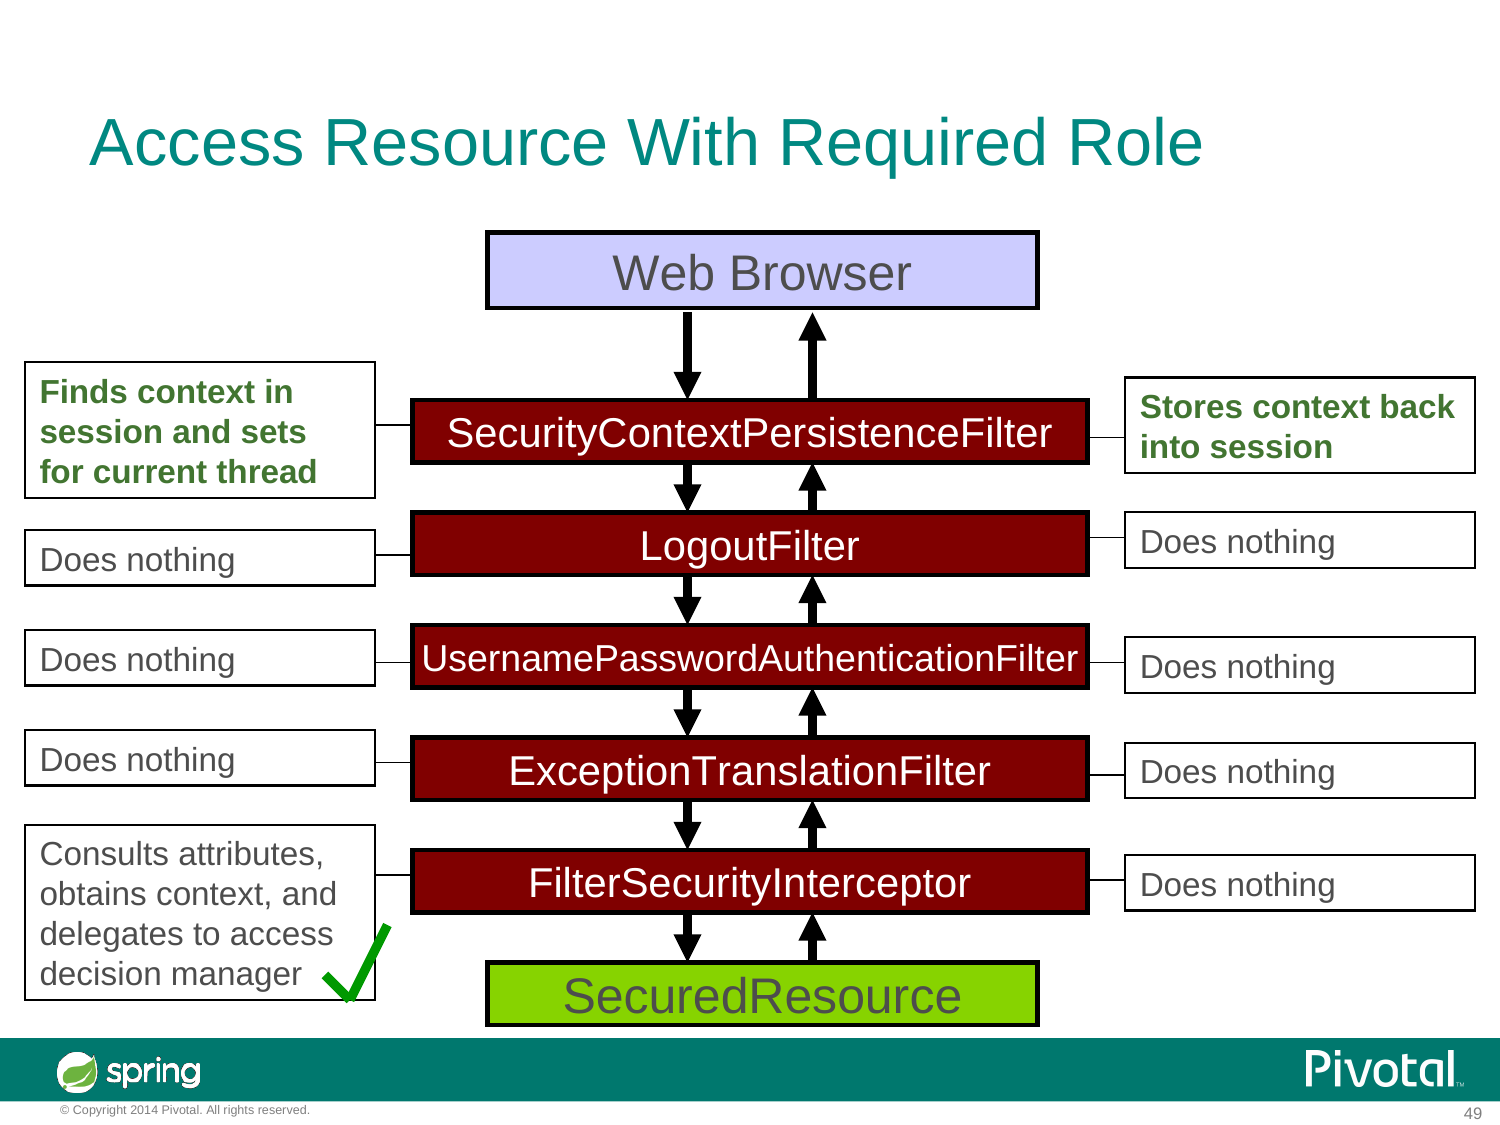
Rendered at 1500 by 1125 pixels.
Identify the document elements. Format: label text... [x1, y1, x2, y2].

text_box Does nothing [24, 730, 376, 786]
text_box FilterSecurityInterceptor [412, 849, 1088, 913]
text_box Does nothing [1124, 637, 1476, 693]
picture [32, 1041, 210, 1103]
text_box ExceptionTranslationFilter [412, 737, 1088, 801]
text_box UsernamePasswordAuthenticationFilter [412, 624, 1088, 688]
text_box Web Browser [487, 232, 1038, 309]
picture [1306, 1050, 1464, 1087]
text_box Does nothing [1124, 855, 1476, 911]
text_box SecurityContextPersistenceFilter [412, 399, 1088, 463]
text_box LogoutFilter [412, 512, 1088, 576]
text_box Consults attributes, obtains context, and delegates to access decision manager [24, 824, 376, 1001]
text_box SecuredResource [487, 962, 1038, 1026]
text_box Does nothing [24, 530, 376, 586]
text_box Does nothing [24, 630, 376, 686]
text_box Stores context back into session [1124, 377, 1476, 473]
title Access Resource With Required Role [75, 91, 1426, 187]
text_box Finds context in session and sets for current thread [24, 362, 376, 498]
text_box Does nothing [1124, 512, 1476, 568]
text_box Does nothing [1124, 742, 1476, 799]
